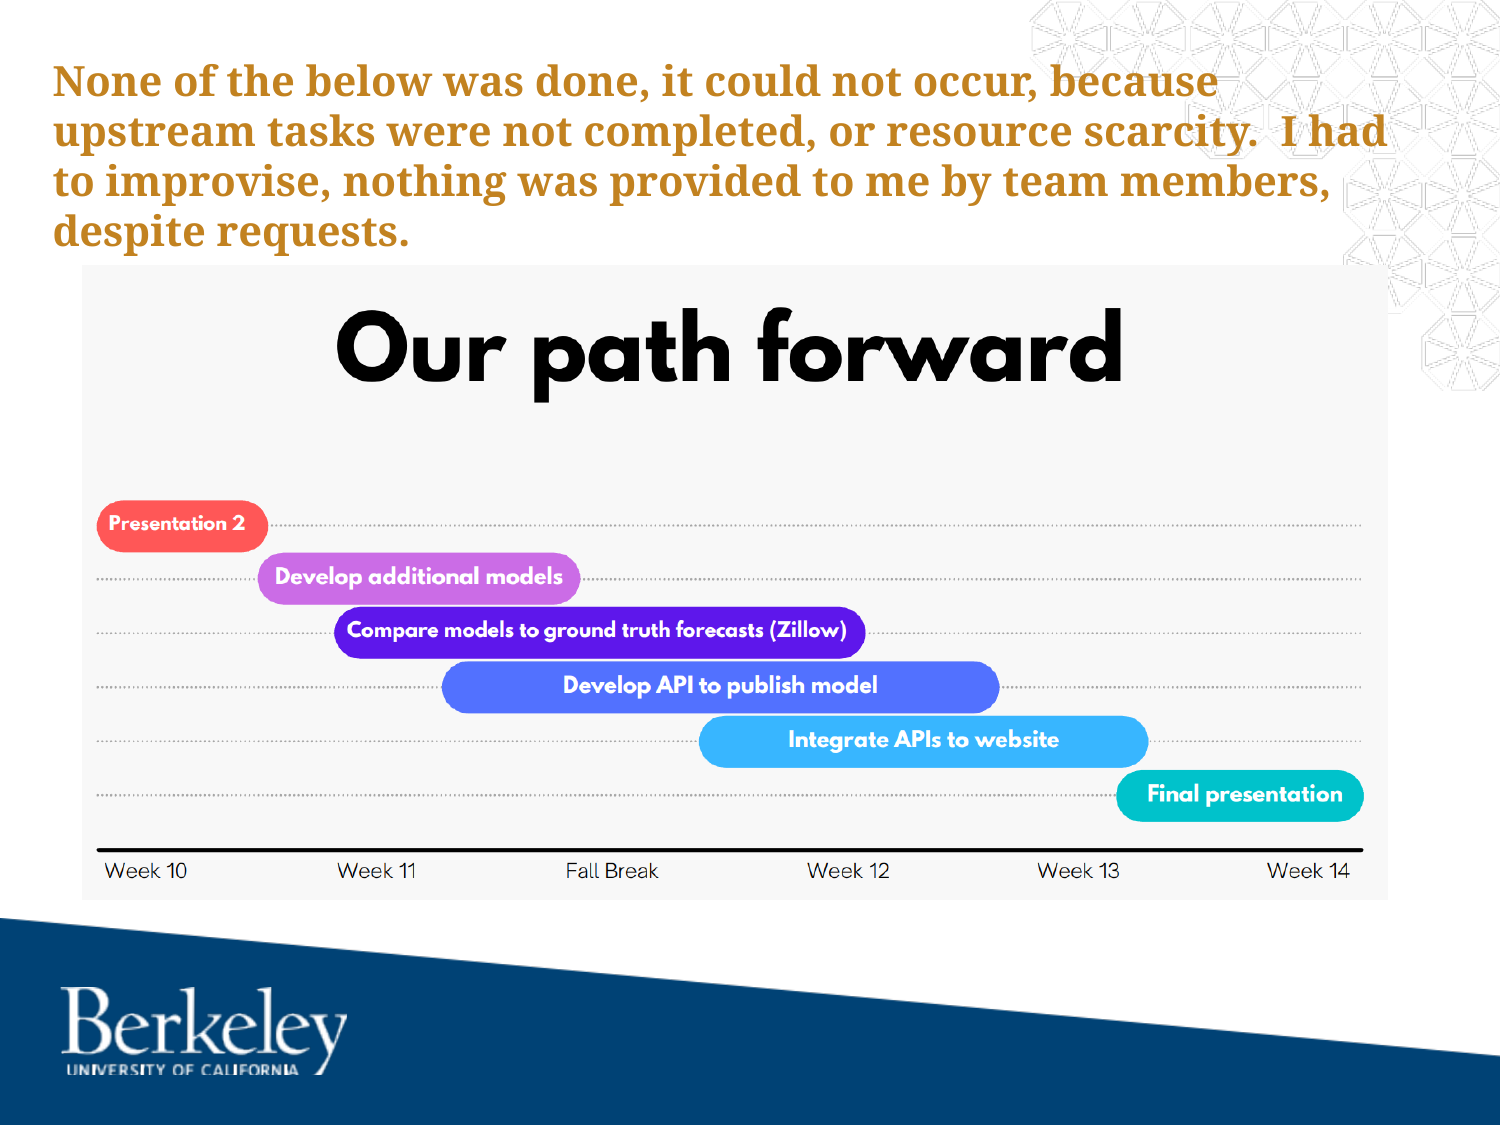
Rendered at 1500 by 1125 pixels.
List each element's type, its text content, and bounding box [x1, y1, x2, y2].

picture [82, 265, 1388, 901]
title None of the below was done, it could not occur, because upstream tasks were not completed, or resource scarcity. I had to improvise, nothing was provided to me by team members, despite requests. [37, 75, 1426, 263]
